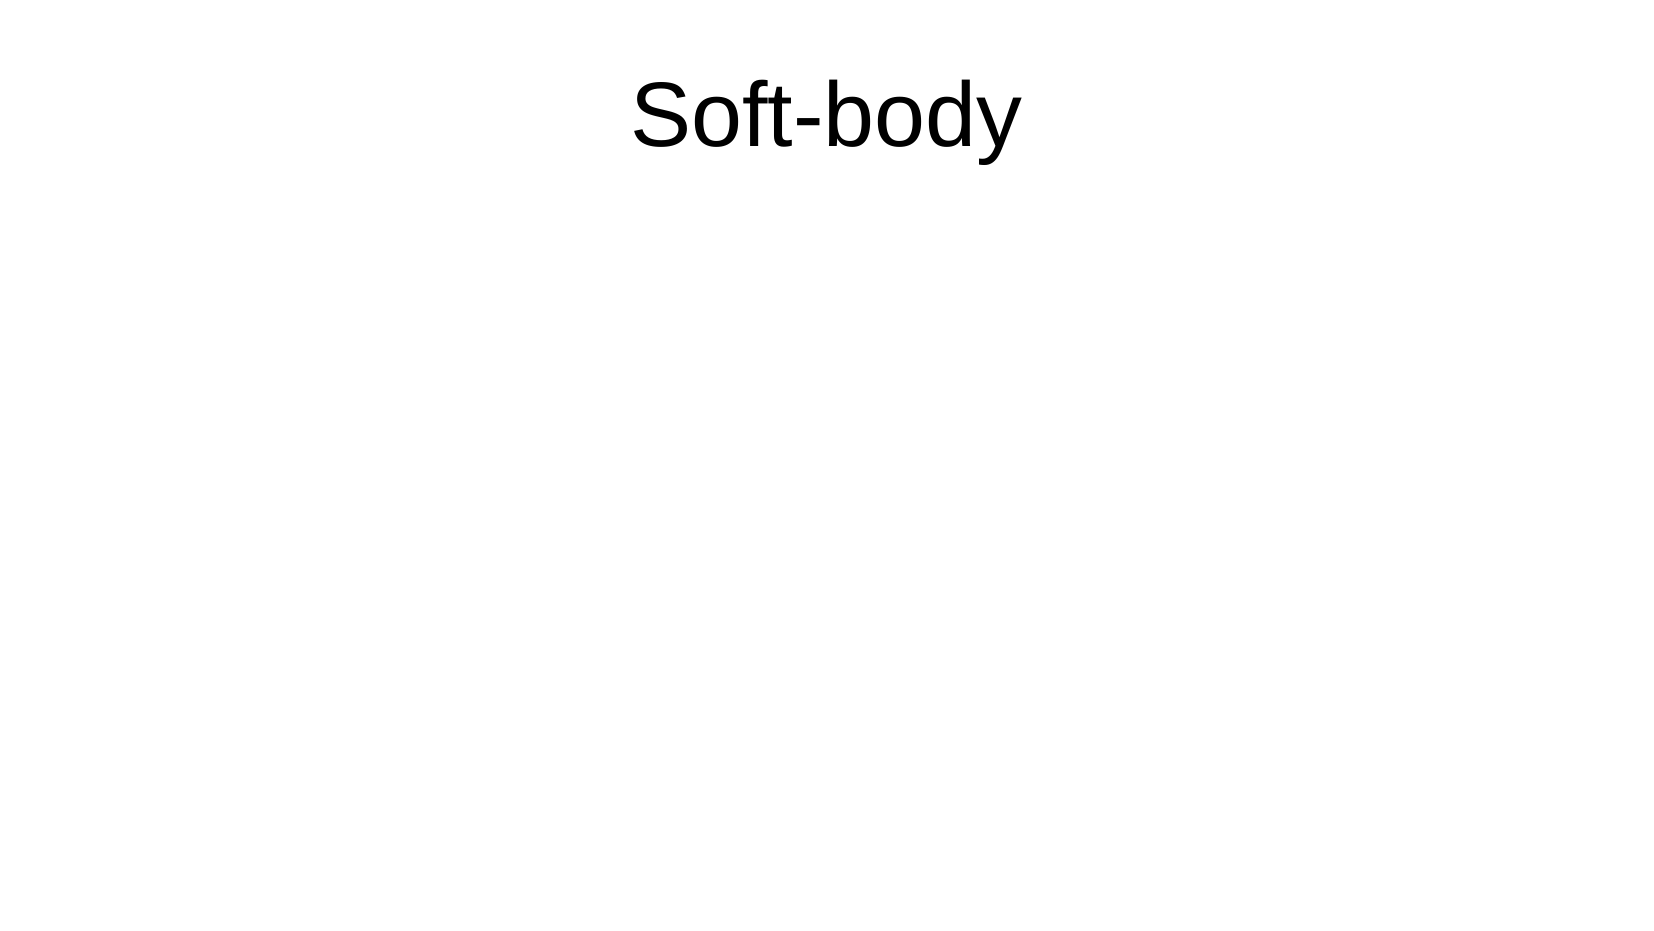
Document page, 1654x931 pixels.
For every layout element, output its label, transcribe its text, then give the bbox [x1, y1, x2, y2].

title Soft-body [82, 12, 1571, 218]
